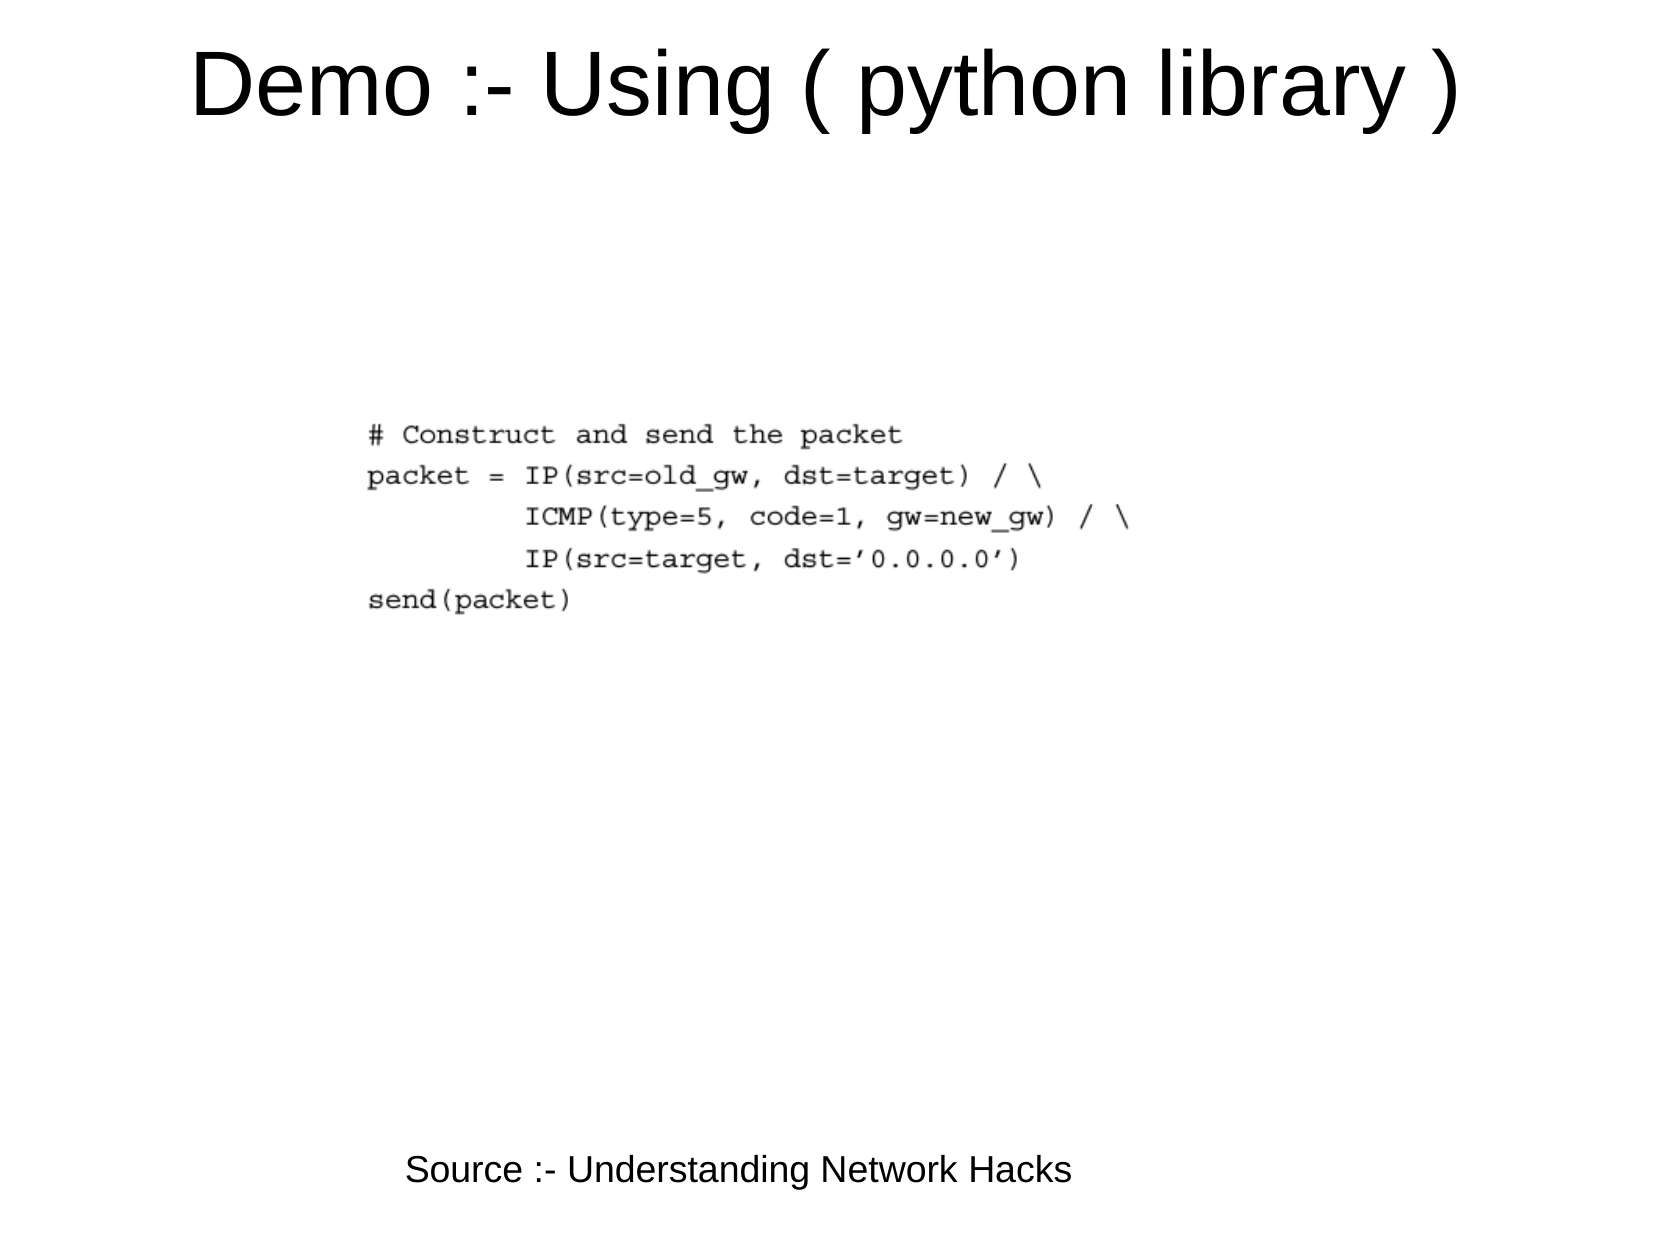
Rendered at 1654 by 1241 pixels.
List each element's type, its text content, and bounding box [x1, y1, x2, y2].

picture [349, 374, 1336, 624]
title Demo :- Using ( python library ) [189, 2, 1465, 166]
text_box Source :- Understanding Network Hacks [390, 1141, 1501, 1241]
